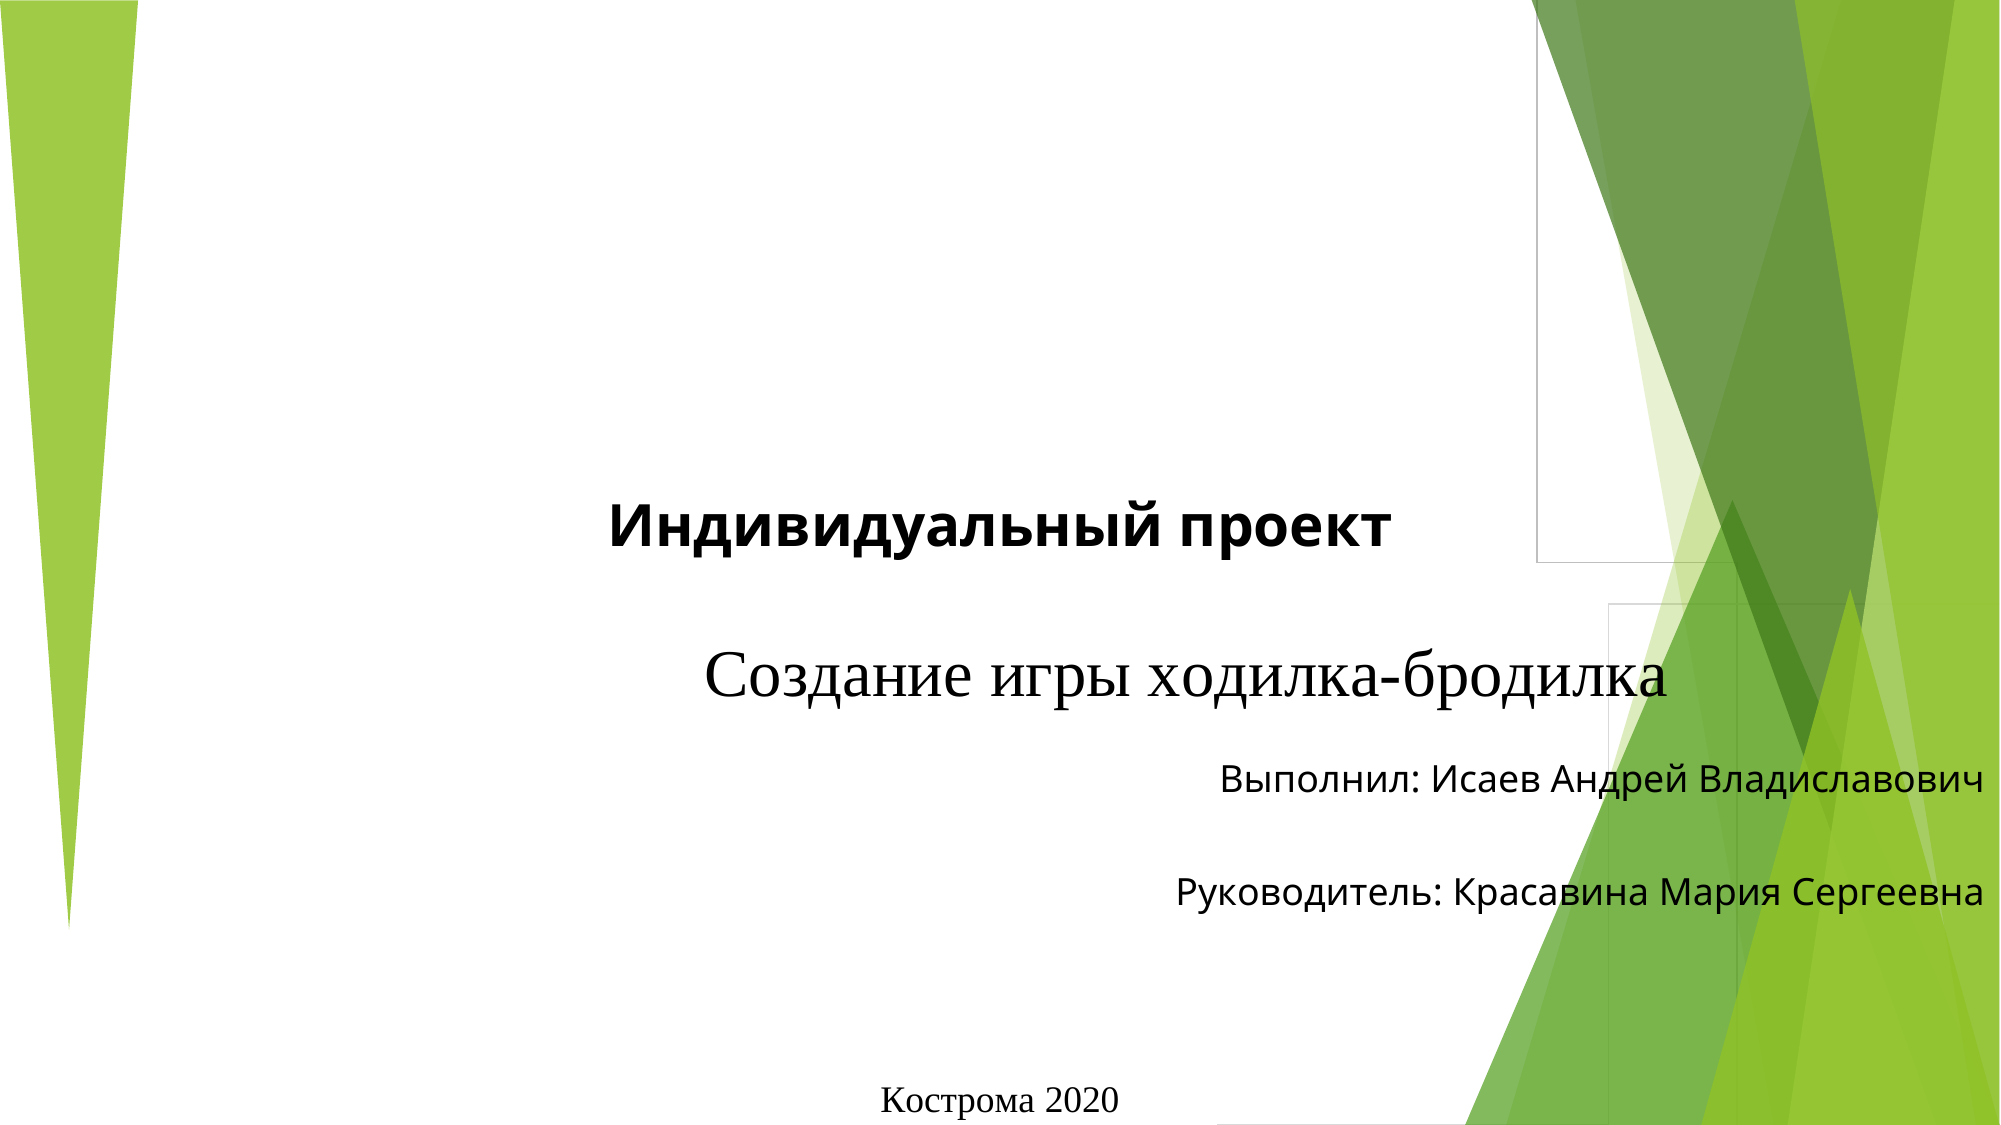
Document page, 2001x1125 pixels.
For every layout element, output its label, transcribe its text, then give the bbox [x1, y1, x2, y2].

title Индивидуальный проект [187, 295, 1813, 566]
text_box Кострома 2020 [500, 1060, 1501, 1125]
text_box Создание игры ходилка-бродилка [59, 566, 1685, 718]
subtitle Выполнил: Исаев Андрей Владиславович Руководитель: Красавина Мария Сергеевна [726, 752, 2001, 933]
